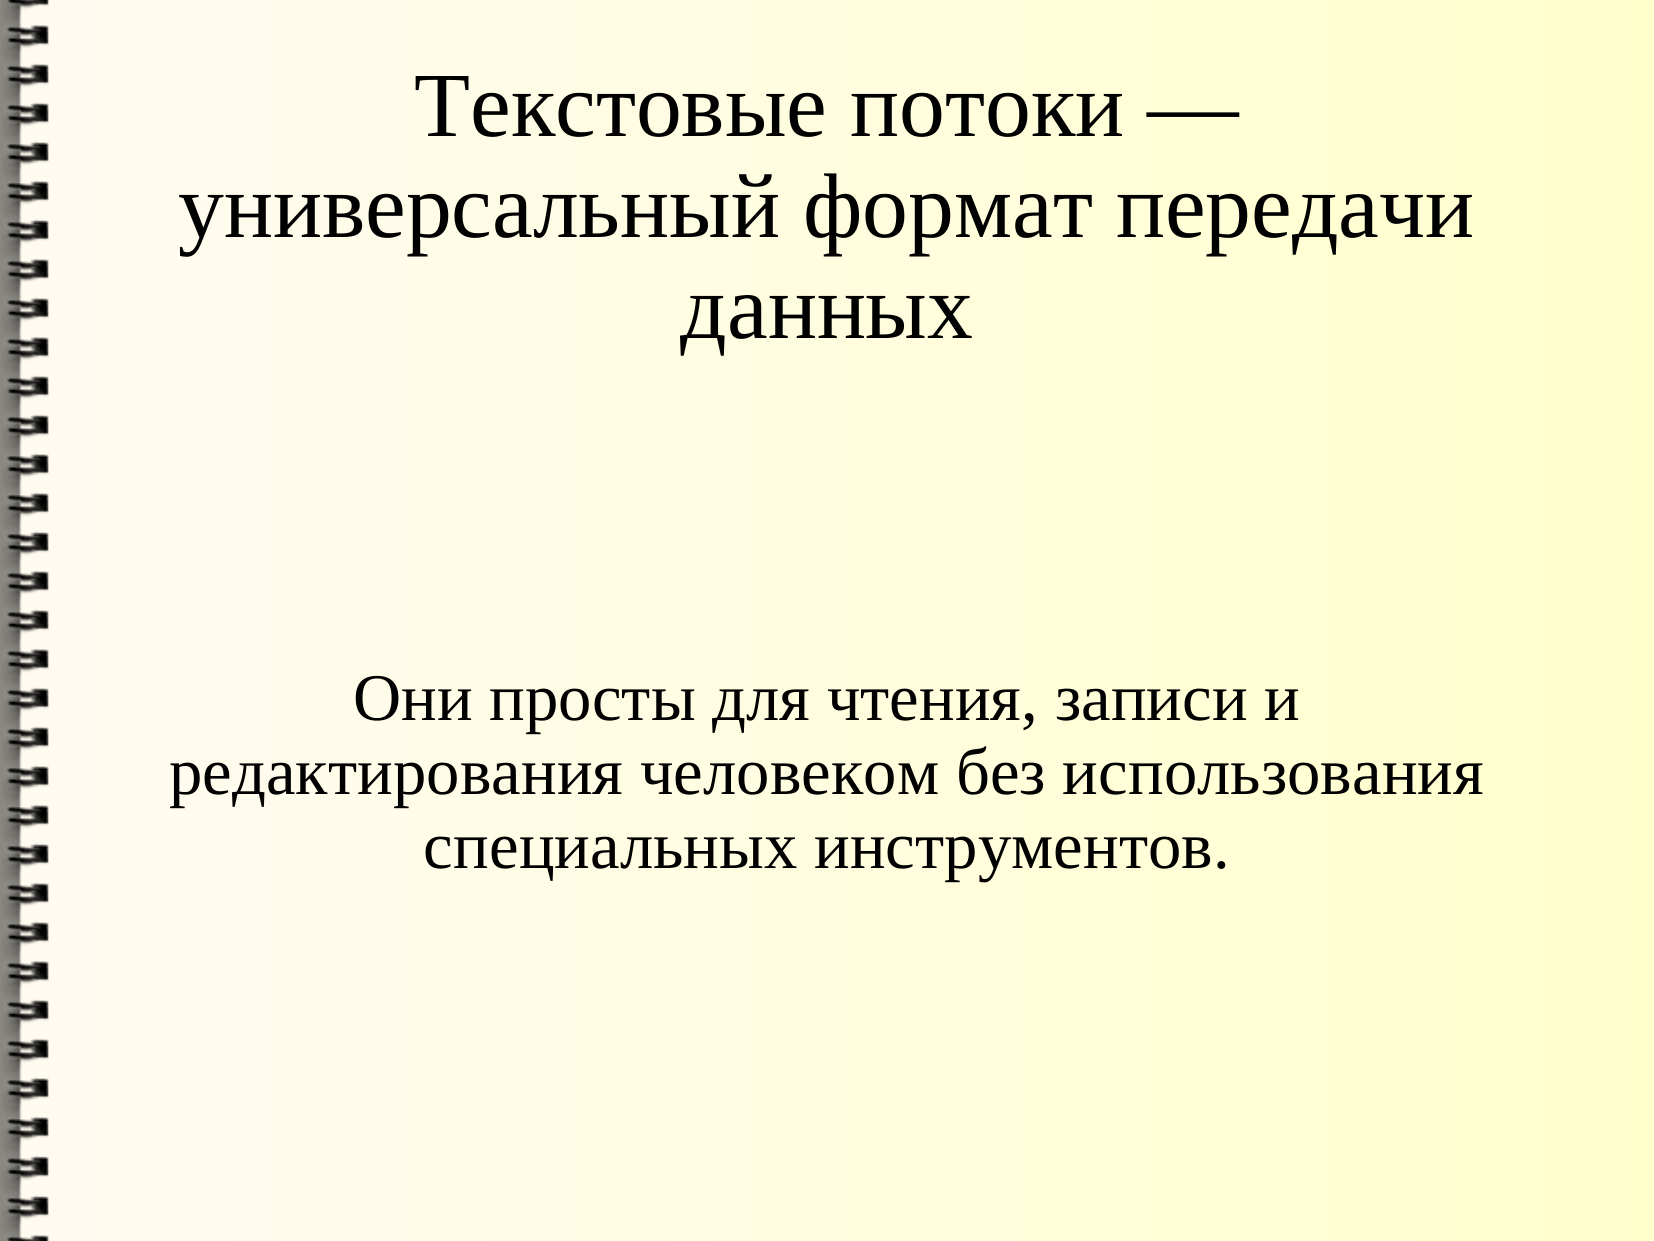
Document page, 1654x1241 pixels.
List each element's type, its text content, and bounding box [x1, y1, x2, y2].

picture [0, 0, 1654, 1241]
title Текстовые потоки — универсальный формат передачи данных [121, 54, 1534, 344]
subtitle Они просты для чтения, записи и редактирования человеком без использования специальных инструментов. [121, 344, 1534, 1200]
